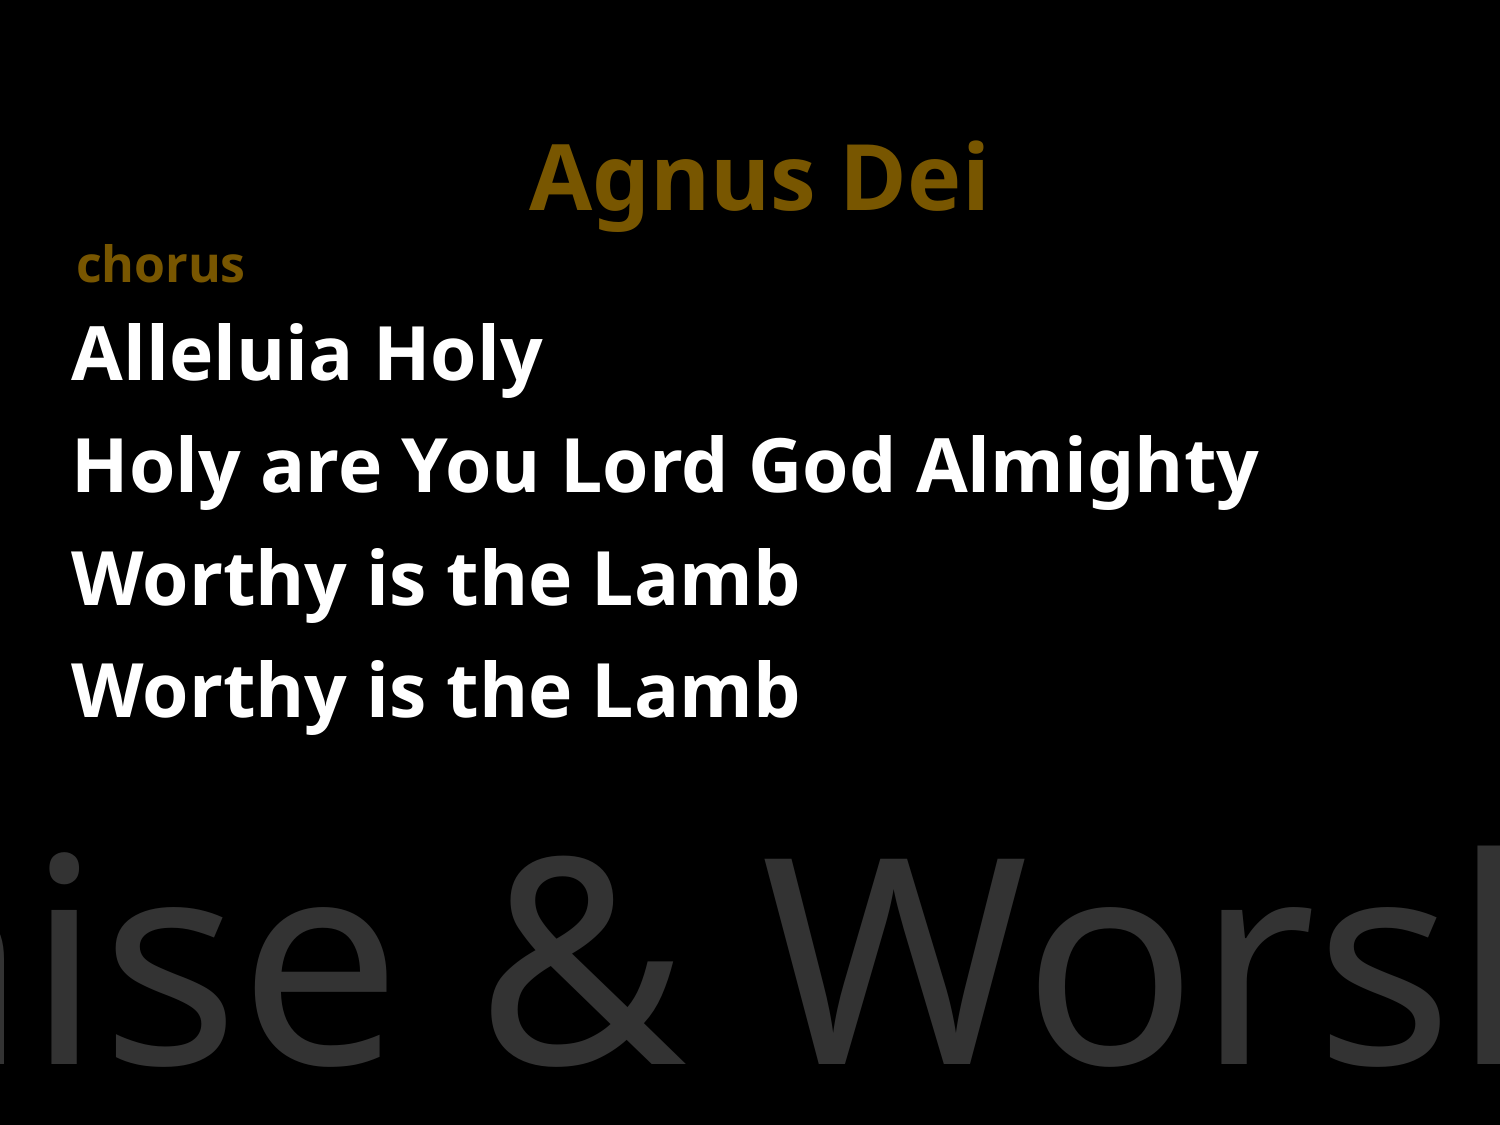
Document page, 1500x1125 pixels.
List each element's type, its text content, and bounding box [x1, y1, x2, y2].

list chorus [41, 224, 313, 300]
list Alleluia Holy Holy are You Lord God Almighty Worthy is the Lamb Worthy is the Lamb [37, 275, 1463, 1000]
list Agnus Dei [125, 87, 1375, 263]
